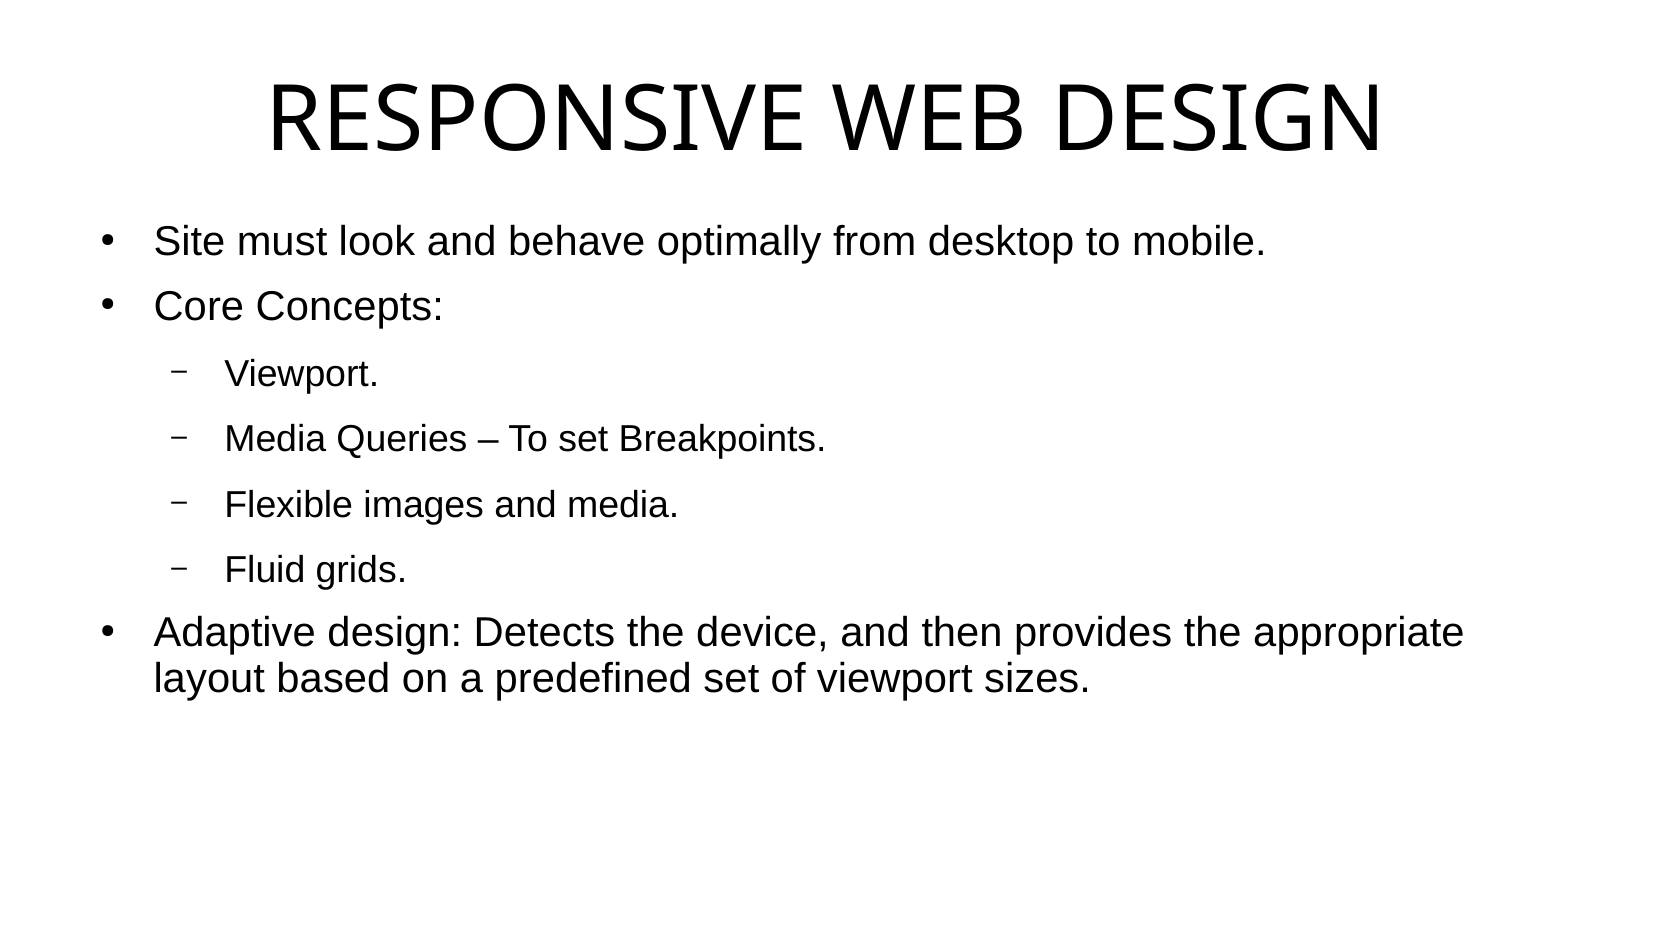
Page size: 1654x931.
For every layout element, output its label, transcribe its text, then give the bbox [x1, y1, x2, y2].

title RESPONSIVE WEB DESIGN [82, 37, 1571, 193]
list Site must look and behave optimally from desktop to mobile. Core Concepts: Viewport. Media Queries – To set Breakpoints. Flexible images and media. Fluid grids. Adaptive design: Detects the device, and then provides the appropriate layout based on a predefined set of viewport sizes. [82, 217, 1571, 757]
